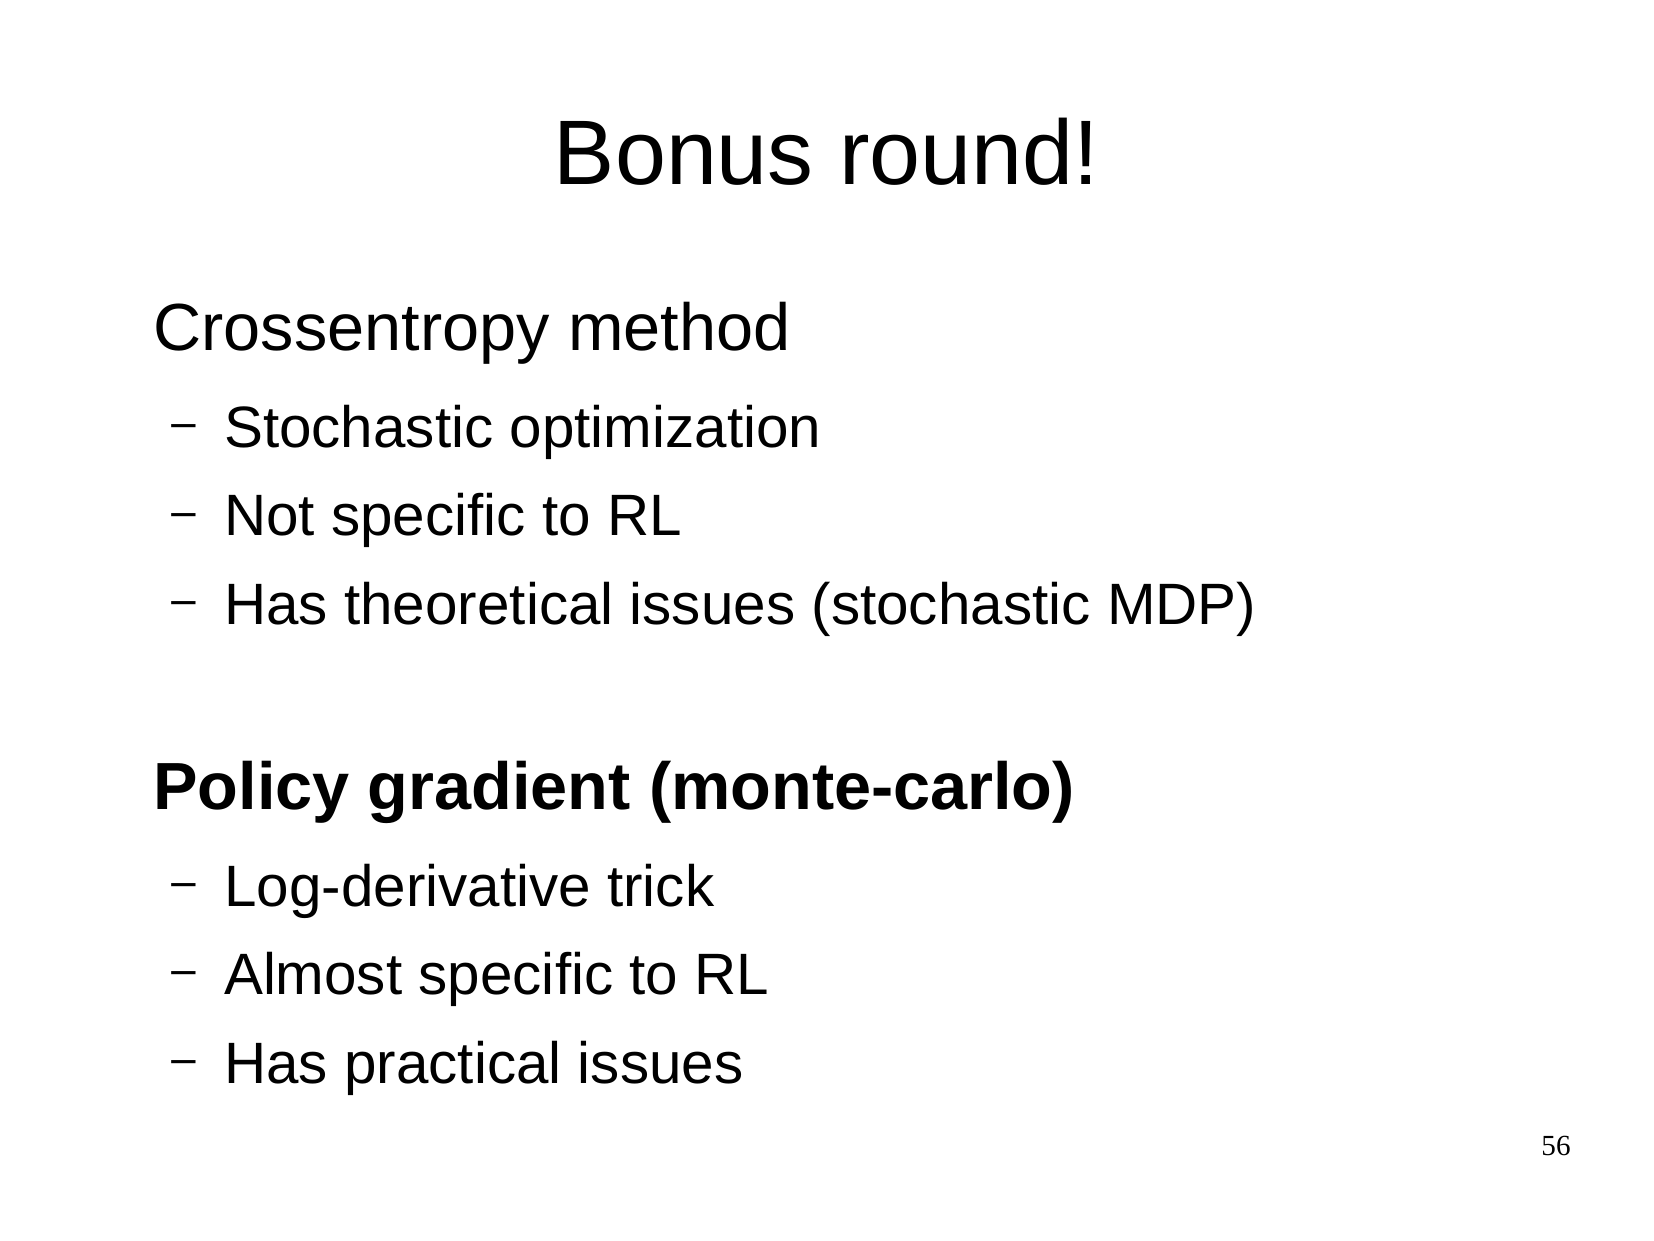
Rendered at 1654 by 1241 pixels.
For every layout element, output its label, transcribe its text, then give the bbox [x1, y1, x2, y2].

list Crossentropy method Stochastic optimization Not specific to RL Has theoretical issues (stochastic MDP) Policy gradient (monte-carlo) Log-derivative trick Almost specific to RL Has practical issues [82, 290, 1571, 1241]
title Bonus round! [82, 49, 1571, 257]
